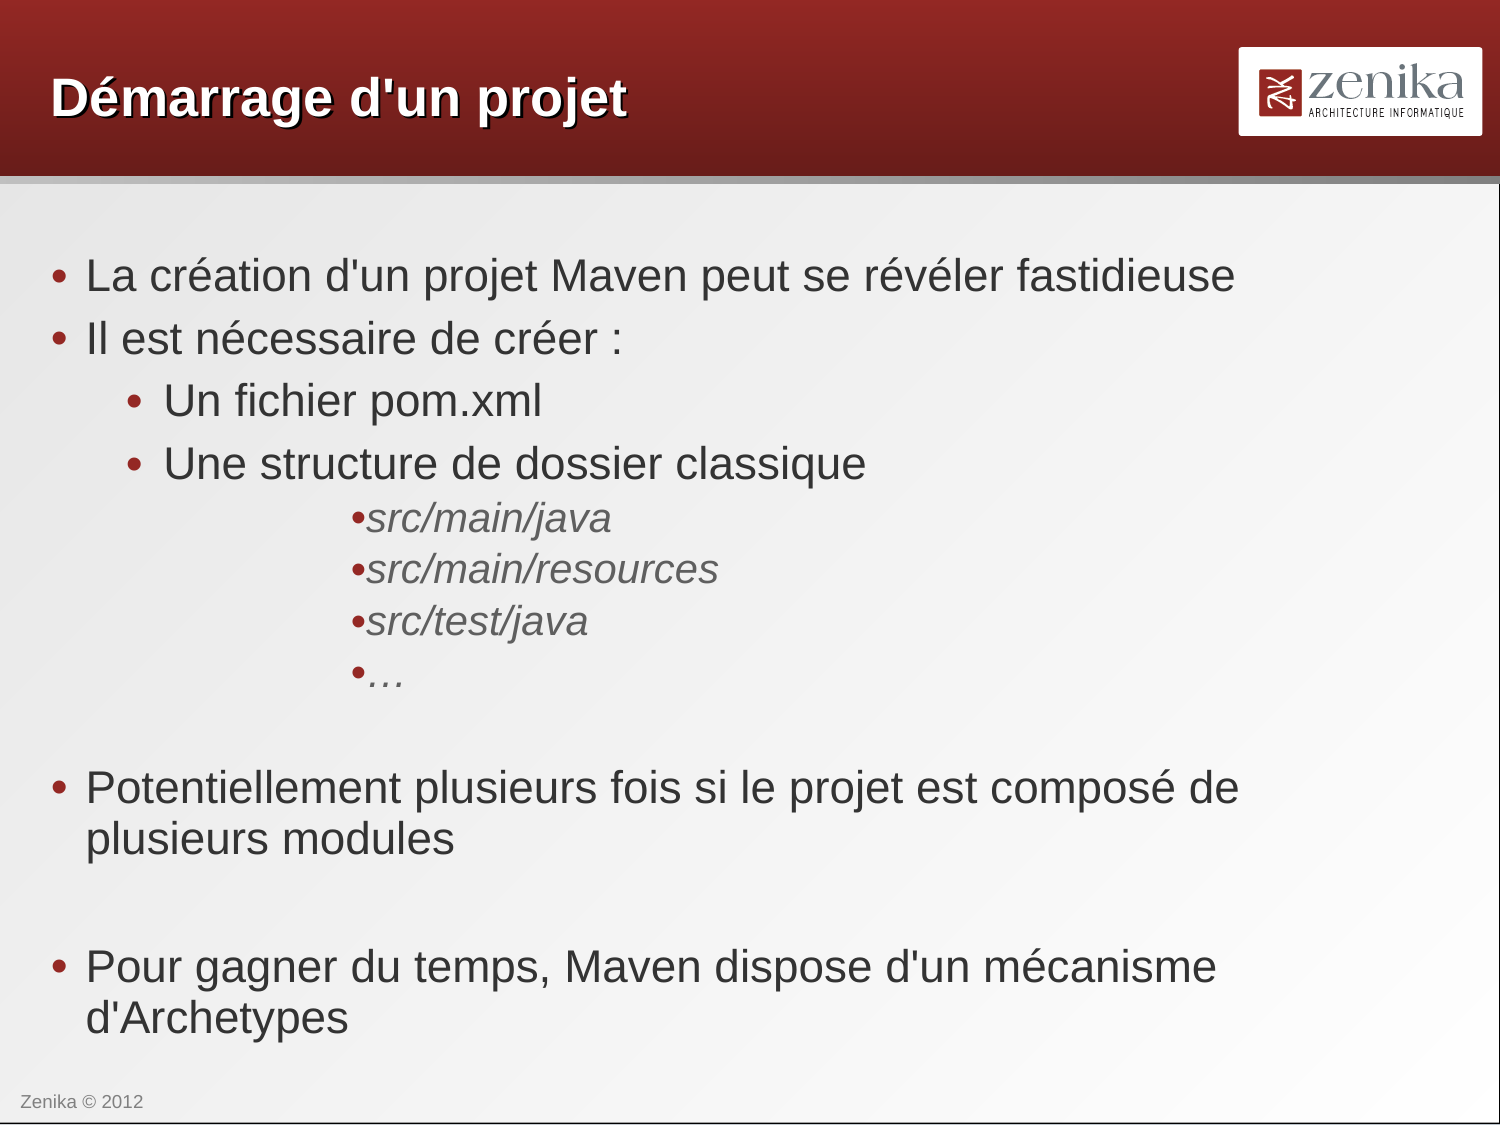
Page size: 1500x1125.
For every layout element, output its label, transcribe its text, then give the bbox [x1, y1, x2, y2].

title Démarrage d'un projet [50, 15, 1206, 180]
list La création d'un projet Maven peut se révéler fastidieuse Il est nécessaire de créer : Un fichier pom.xml Une structure de dossier classique src/main/java src/main/resources src/test/java … Potentiellement plusieurs fois si le projet est composé de plusieurs modules Pour gagner du temps, Maven dispose d'un mécanisme d'Archetypes [50, 249, 1435, 1079]
picture [1257, 58, 1464, 125]
